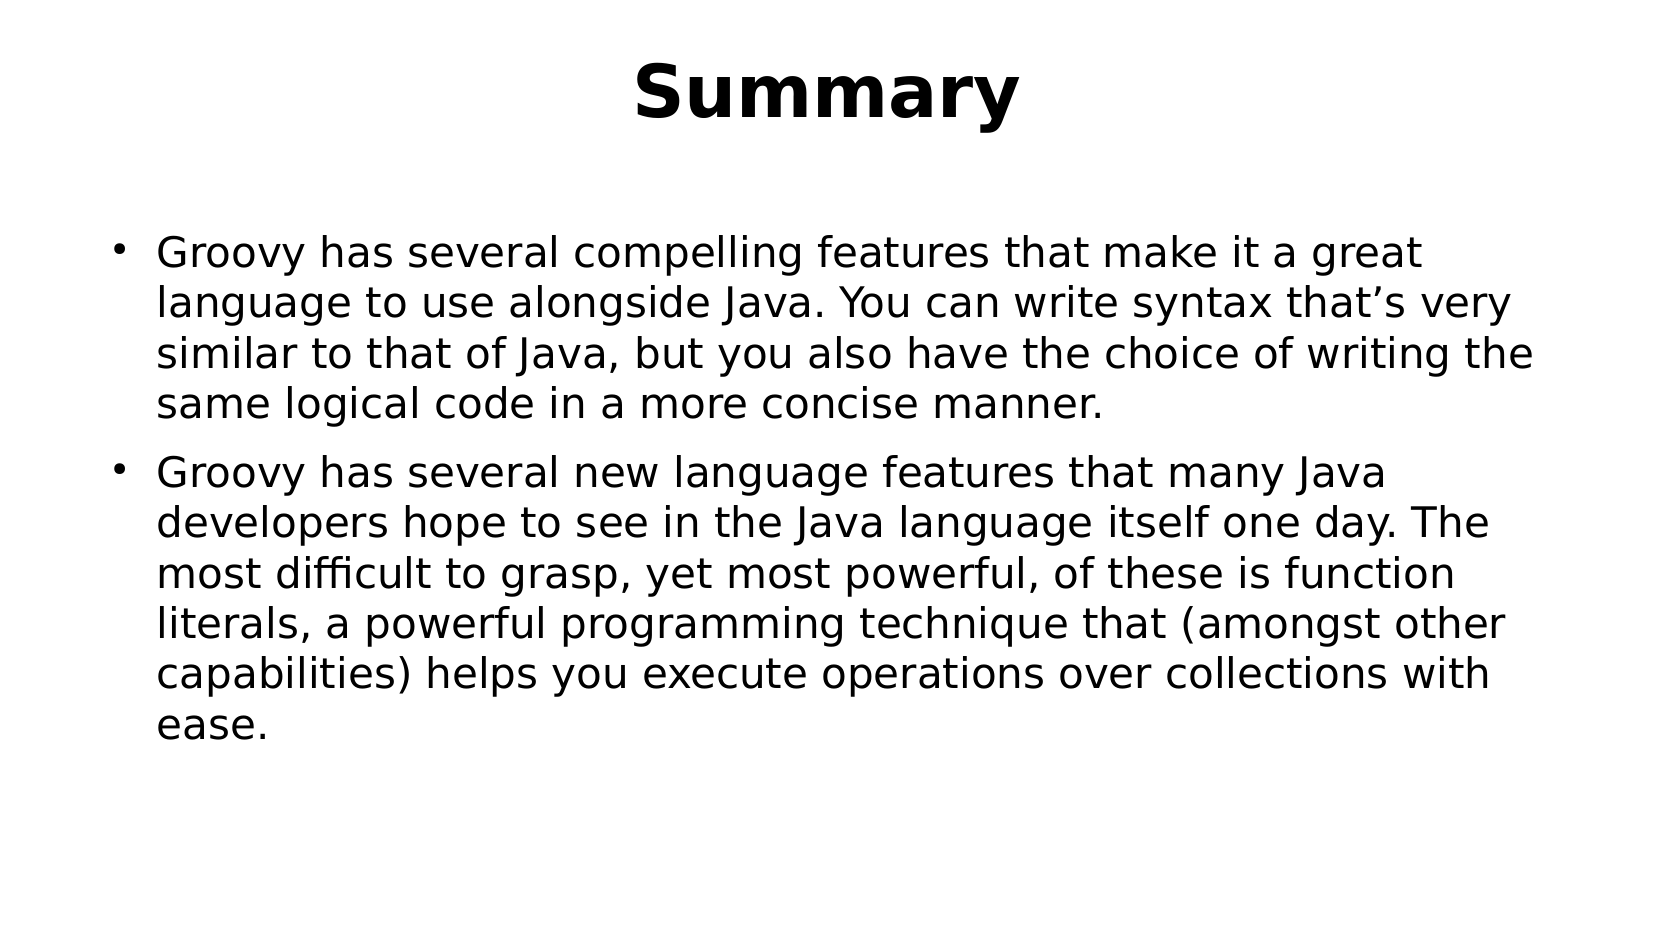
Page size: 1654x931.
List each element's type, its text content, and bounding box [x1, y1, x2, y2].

list Groovy has several compelling features that make it a great language to use alongside Java. You can write syntax that’s very similar to that of Java, but you also have the choice of writing the same logical code in a more concise manner. Groovy has several new language features that many Java developers hope to see in the Java language itself one day. The most difficult to grasp, yet most powerful, of these is function literals, a powerful programming technique that (amongst other capabilities) helps you execute operations over collections with ease. [82, 217, 1571, 758]
title Summary [82, 37, 1571, 147]
